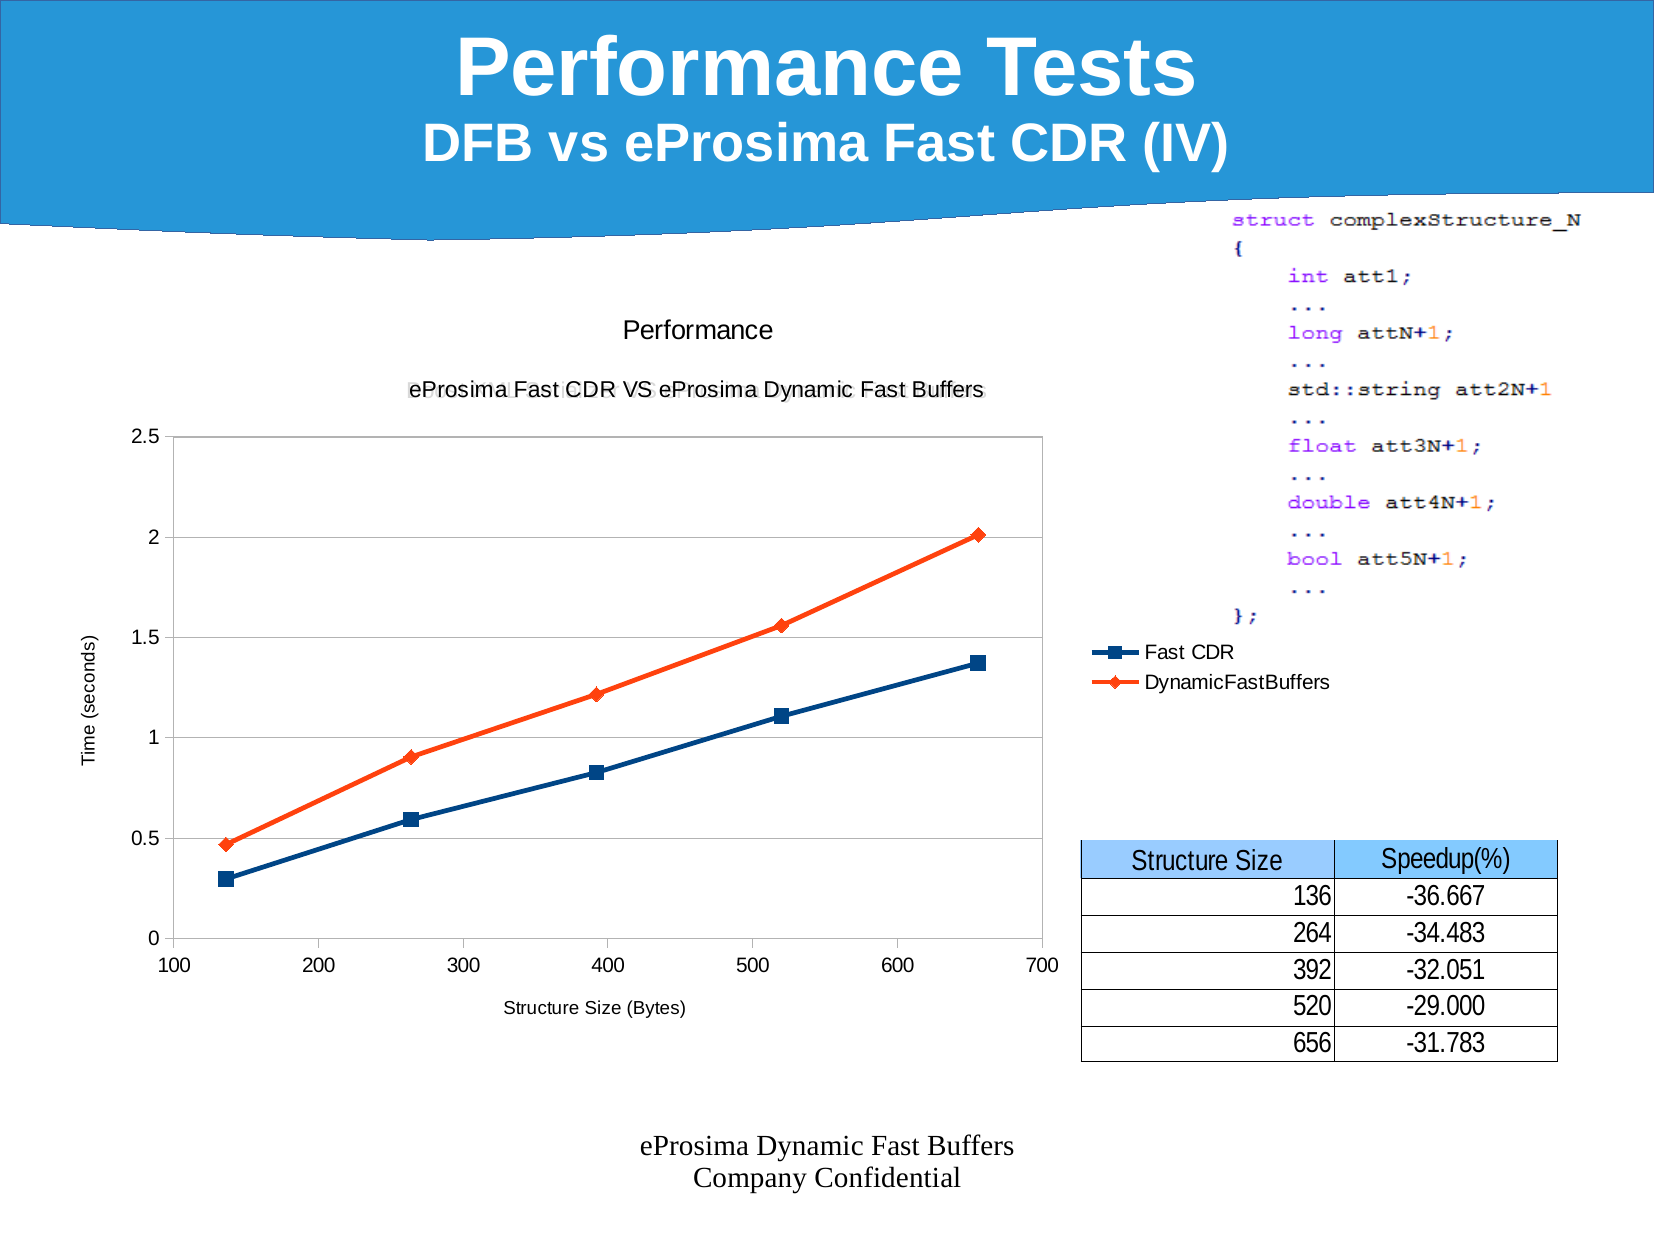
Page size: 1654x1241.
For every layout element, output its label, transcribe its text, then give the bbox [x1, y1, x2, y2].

chart [45, 285, 1351, 1051]
text_box Performance Tests DFB vs eProsima Fast CDR (IV) [0, 0, 1654, 241]
picture [1080, 840, 1561, 1066]
picture [405, 369, 991, 410]
picture [1230, 206, 1606, 631]
